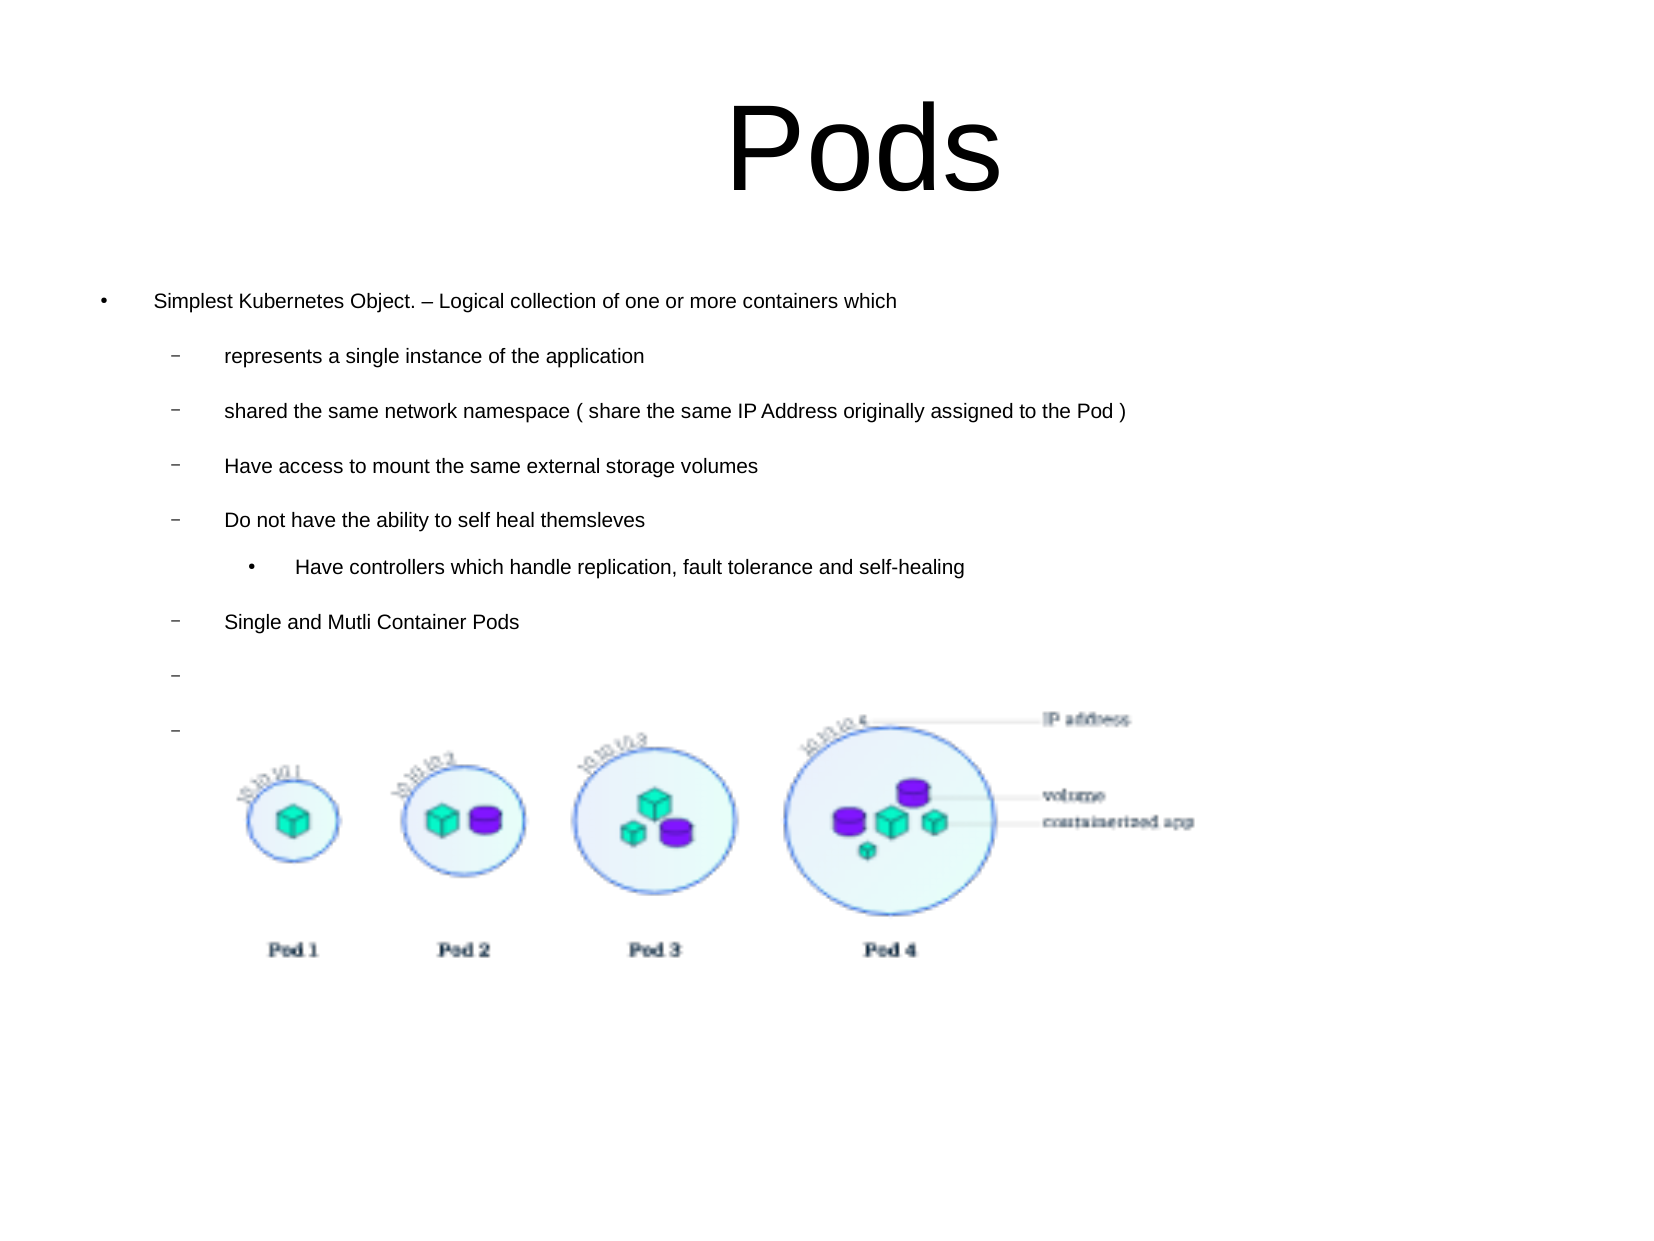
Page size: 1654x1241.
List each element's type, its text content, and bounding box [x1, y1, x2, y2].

list Simplest Kubernetes Object. – Logical collection of one or more containers which represents a single instance of the application shared the same network namespace ( share the same IP Address originally assigned to the Pod ) Have access to mount the same external storage volumes Do not have the ability to self heal themsleves Have controllers which handle replication, fault tolerance and self-healing Single and Mutli Container Pods [82, 290, 1571, 1216]
title Pods [120, 45, 1609, 252]
picture [225, 654, 1208, 1021]
